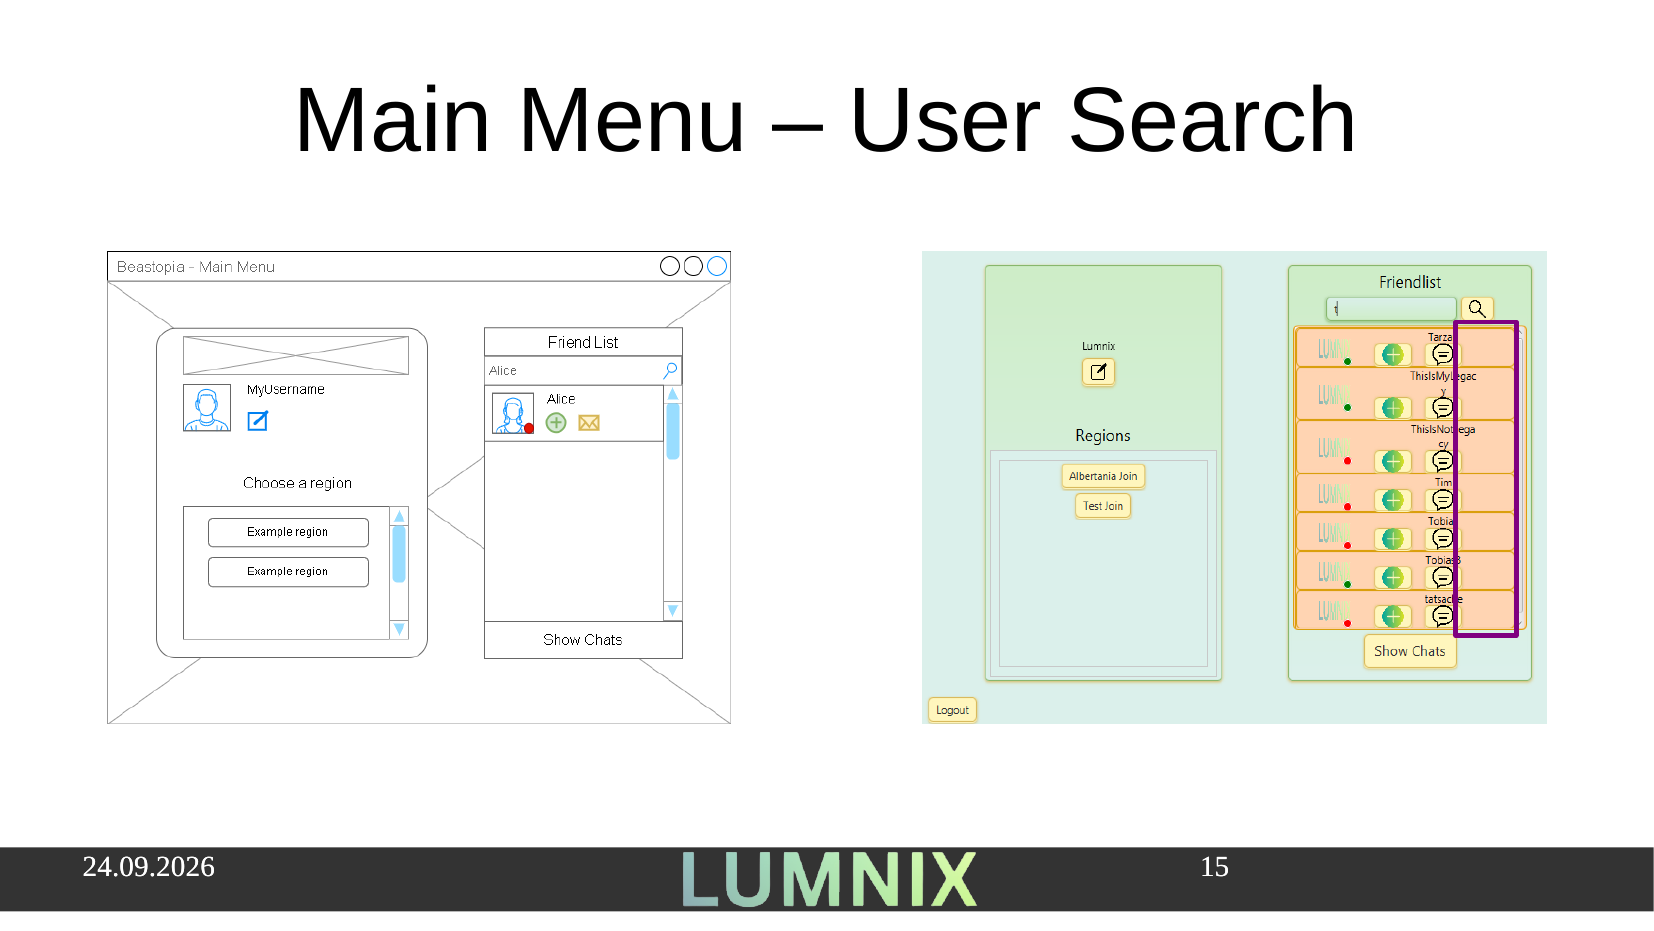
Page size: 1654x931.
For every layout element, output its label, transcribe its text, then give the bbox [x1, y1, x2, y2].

picture [922, 251, 1547, 724]
text_box 23.05.2023 [82, 847, 468, 912]
title Main Menu – User Search [82, 37, 1571, 193]
text_box [1200, 847, 1586, 912]
picture [107, 251, 731, 724]
